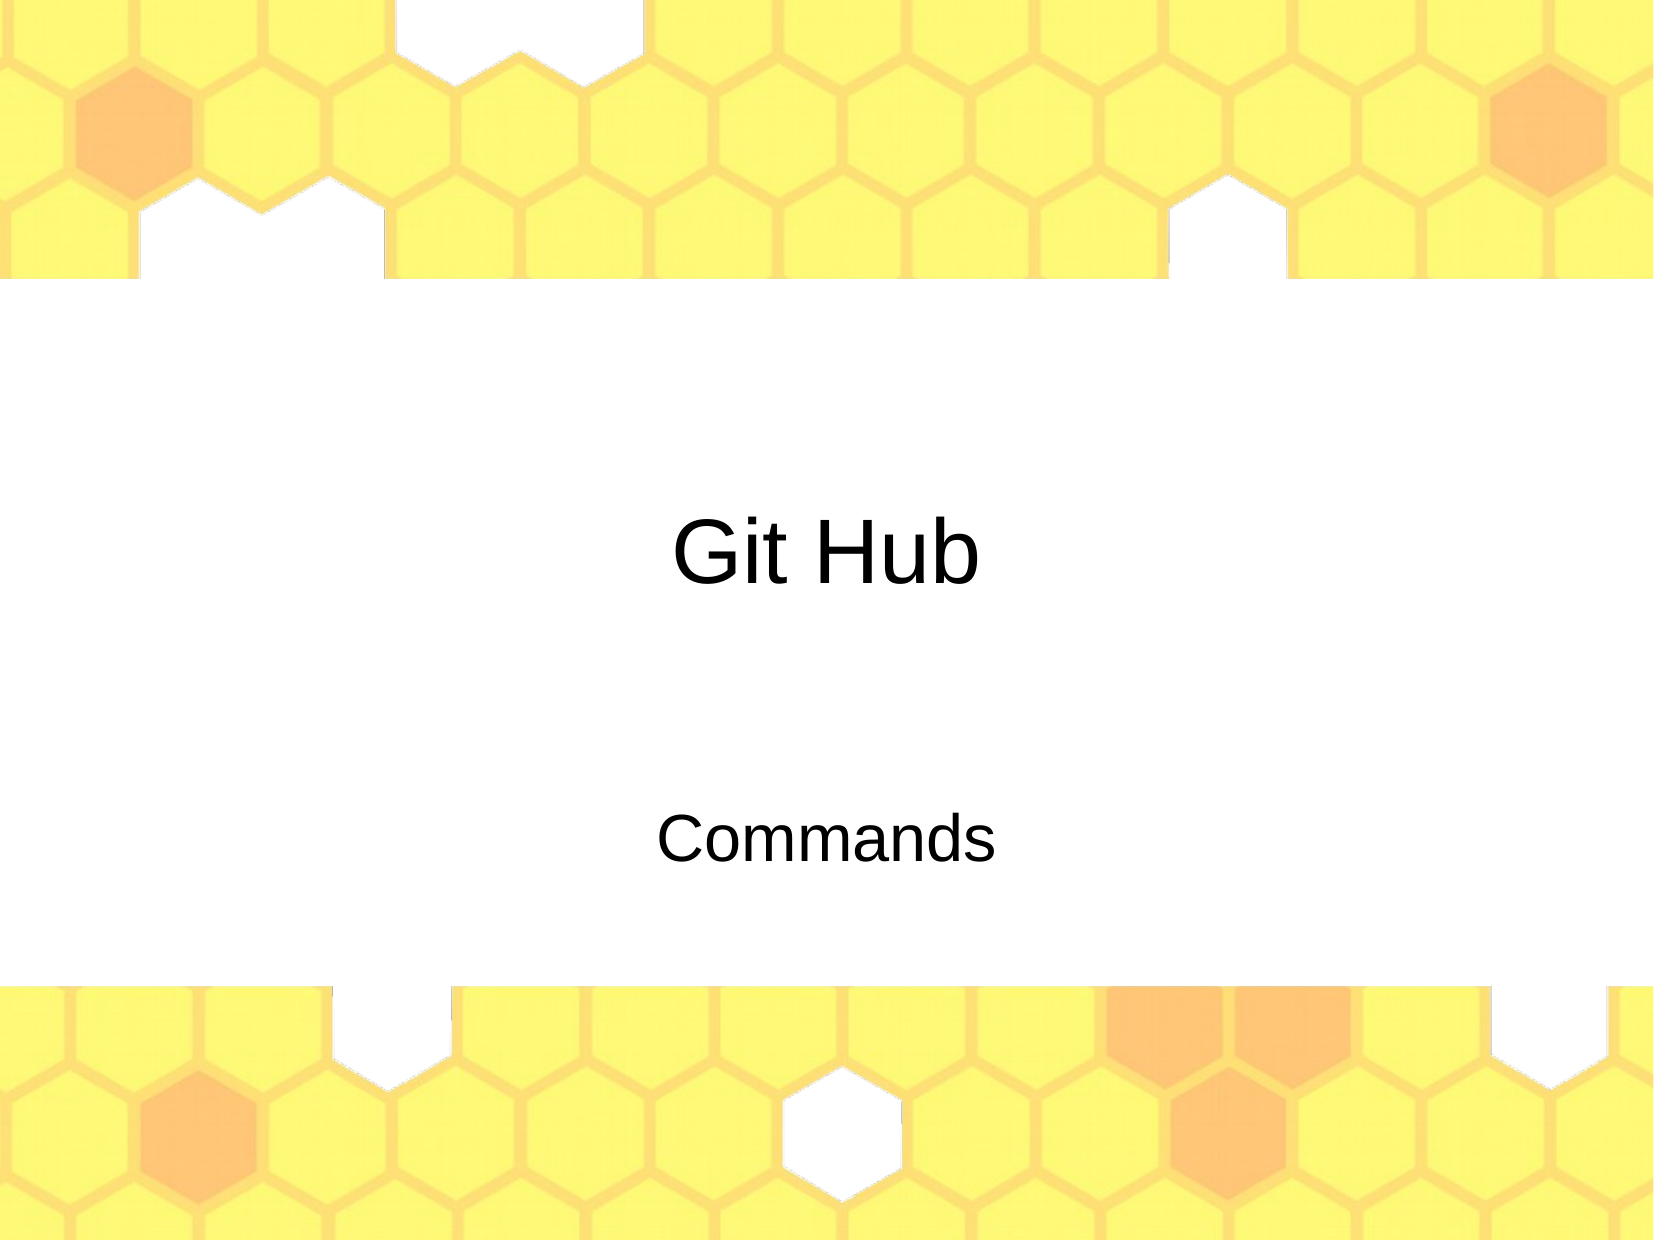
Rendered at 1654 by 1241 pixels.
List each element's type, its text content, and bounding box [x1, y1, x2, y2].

subtitle Commands [82, 744, 1571, 934]
title Git Hub [82, 418, 1571, 686]
picture [0, 0, 1654, 279]
picture [0, 986, 1654, 1240]
